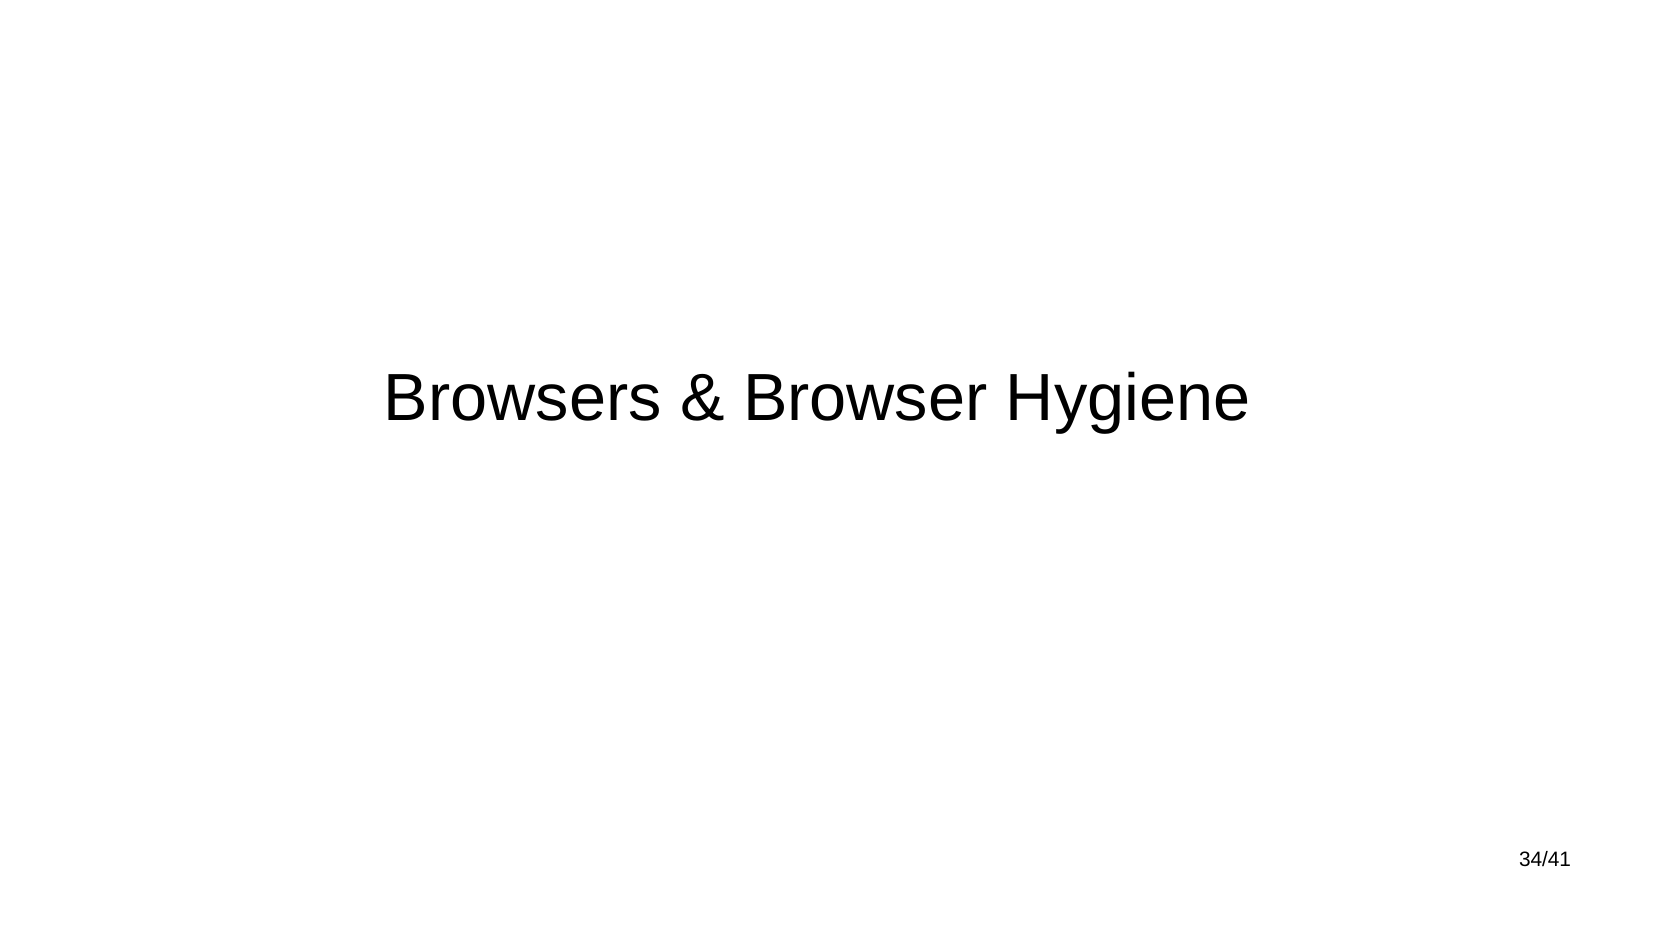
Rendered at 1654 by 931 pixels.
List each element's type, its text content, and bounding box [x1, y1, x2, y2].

subtitle Browsers & Browser Hygiene [82, 37, 1571, 757]
